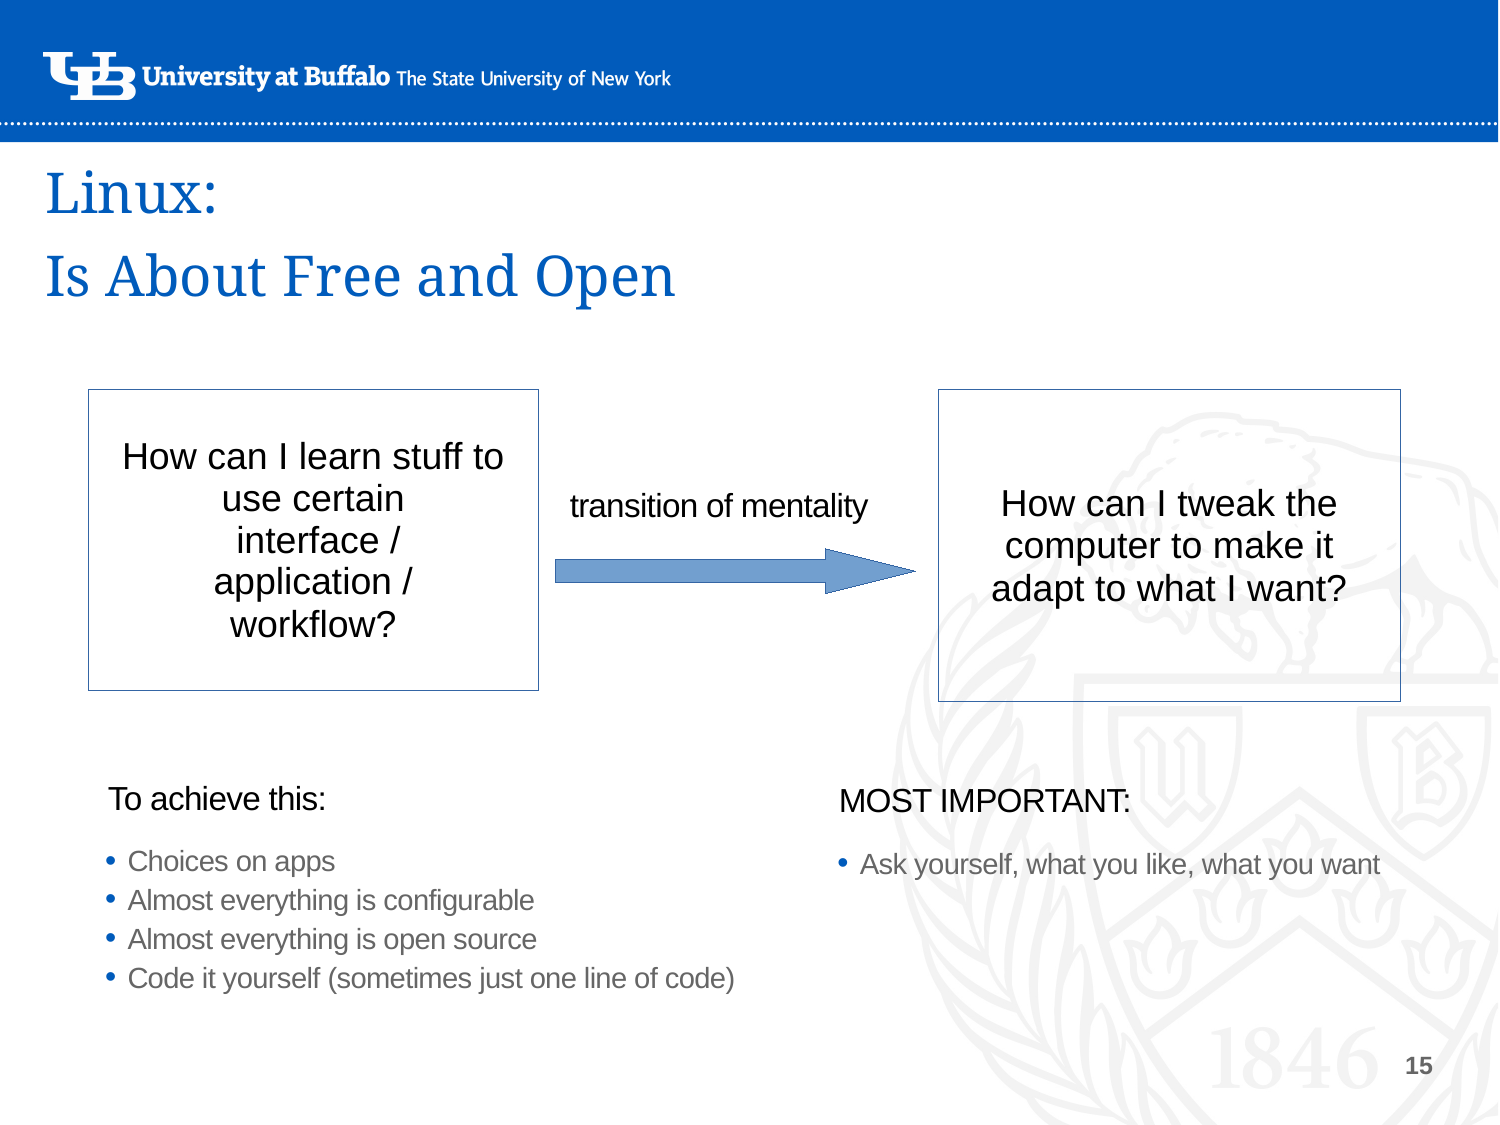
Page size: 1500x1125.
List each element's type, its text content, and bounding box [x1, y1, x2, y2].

list Choices on apps Almost everything is configurable Almost everything is open source Code it yourself (sometimes just one line of code) [75, 840, 781, 1021]
text_box To achieve this: [93, 773, 349, 826]
text_box How can I learn stuff to use certain interface / application / workflow? [88, 389, 539, 691]
title Linux: [30, 153, 1387, 233]
text_box [555, 548, 916, 594]
picture [0, 0, 1499, 1125]
text_box How can I tweak the computer to make it adapt to what I want? [938, 389, 1401, 702]
list Ask yourself, what you like, what you want [807, 842, 1425, 1006]
text_box transition of mentality [555, 479, 900, 532]
title Is About Free and Open [30, 236, 796, 315]
text_box MOST IMPORTANT: [823, 775, 1185, 865]
